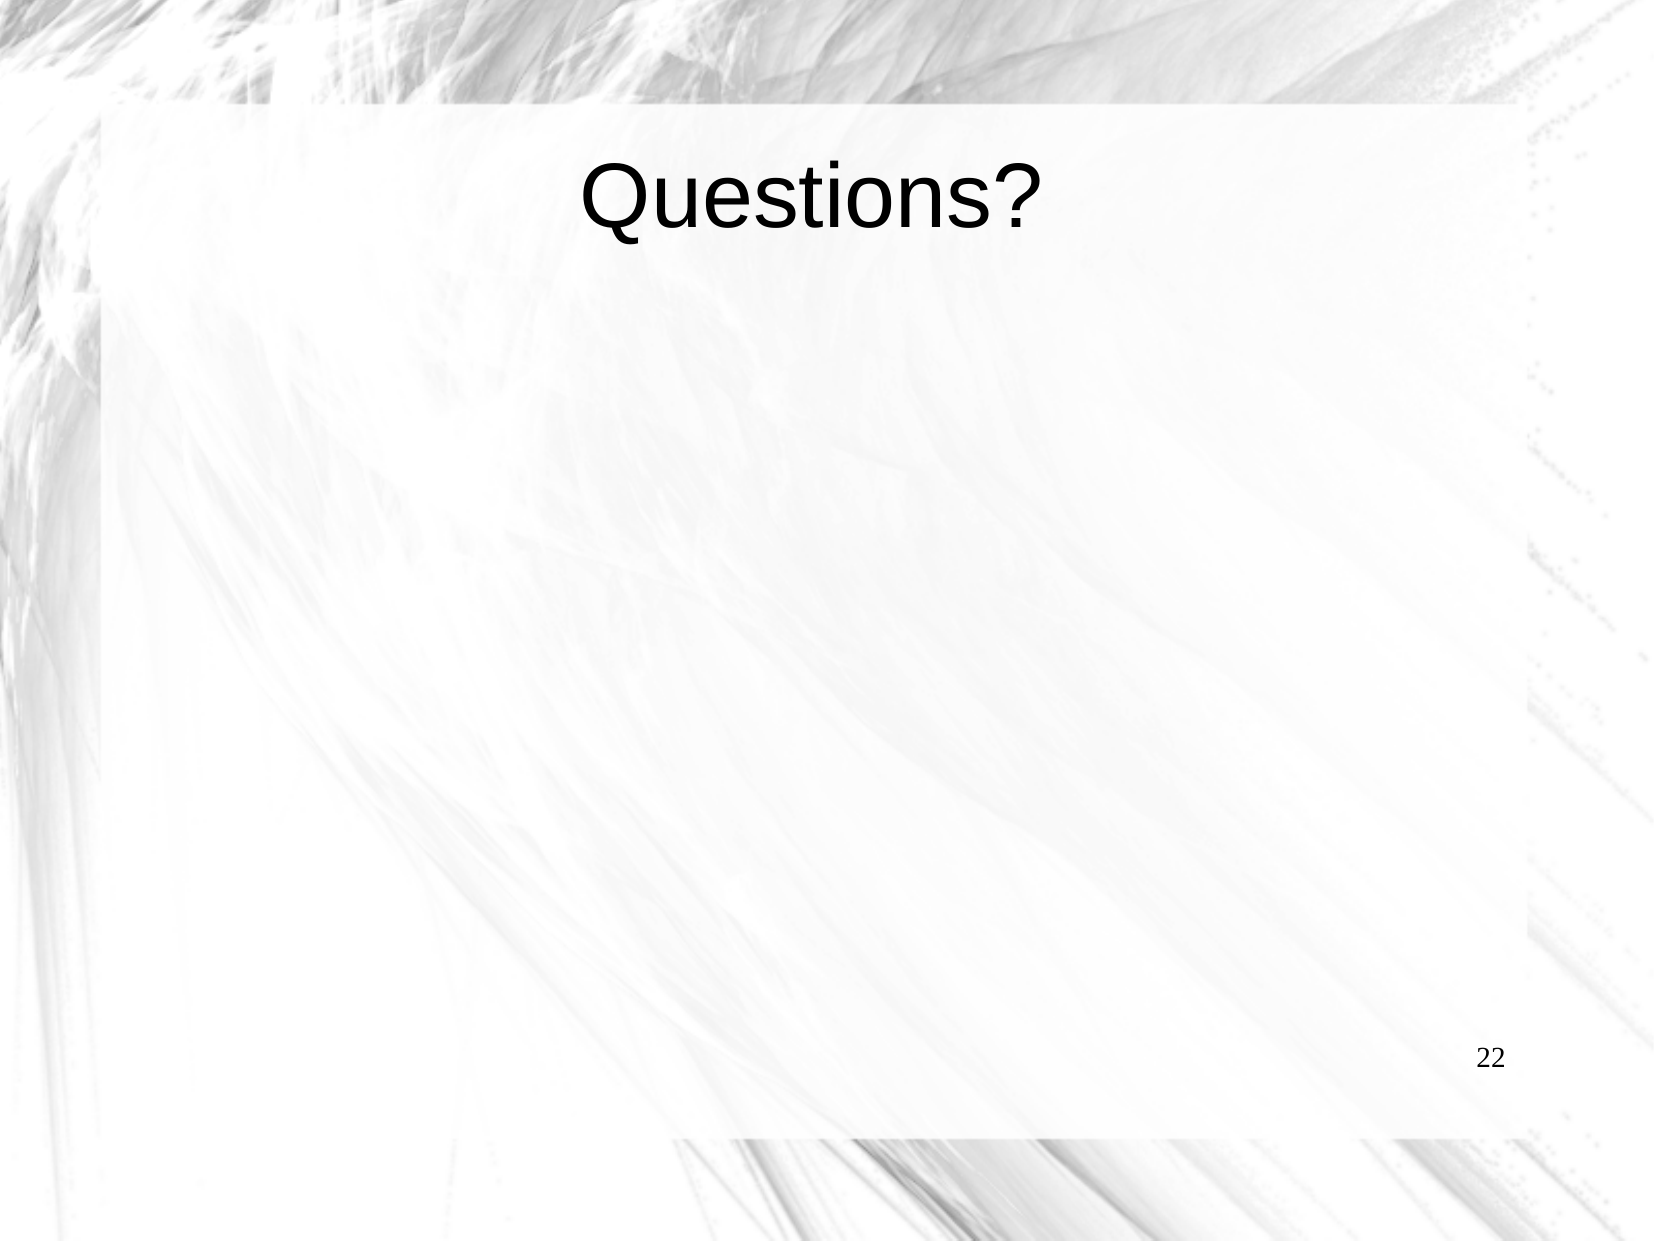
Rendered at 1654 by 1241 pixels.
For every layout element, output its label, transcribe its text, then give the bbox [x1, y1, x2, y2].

title Questions? [118, 112, 1506, 281]
picture [0, 0, 1654, 1241]
